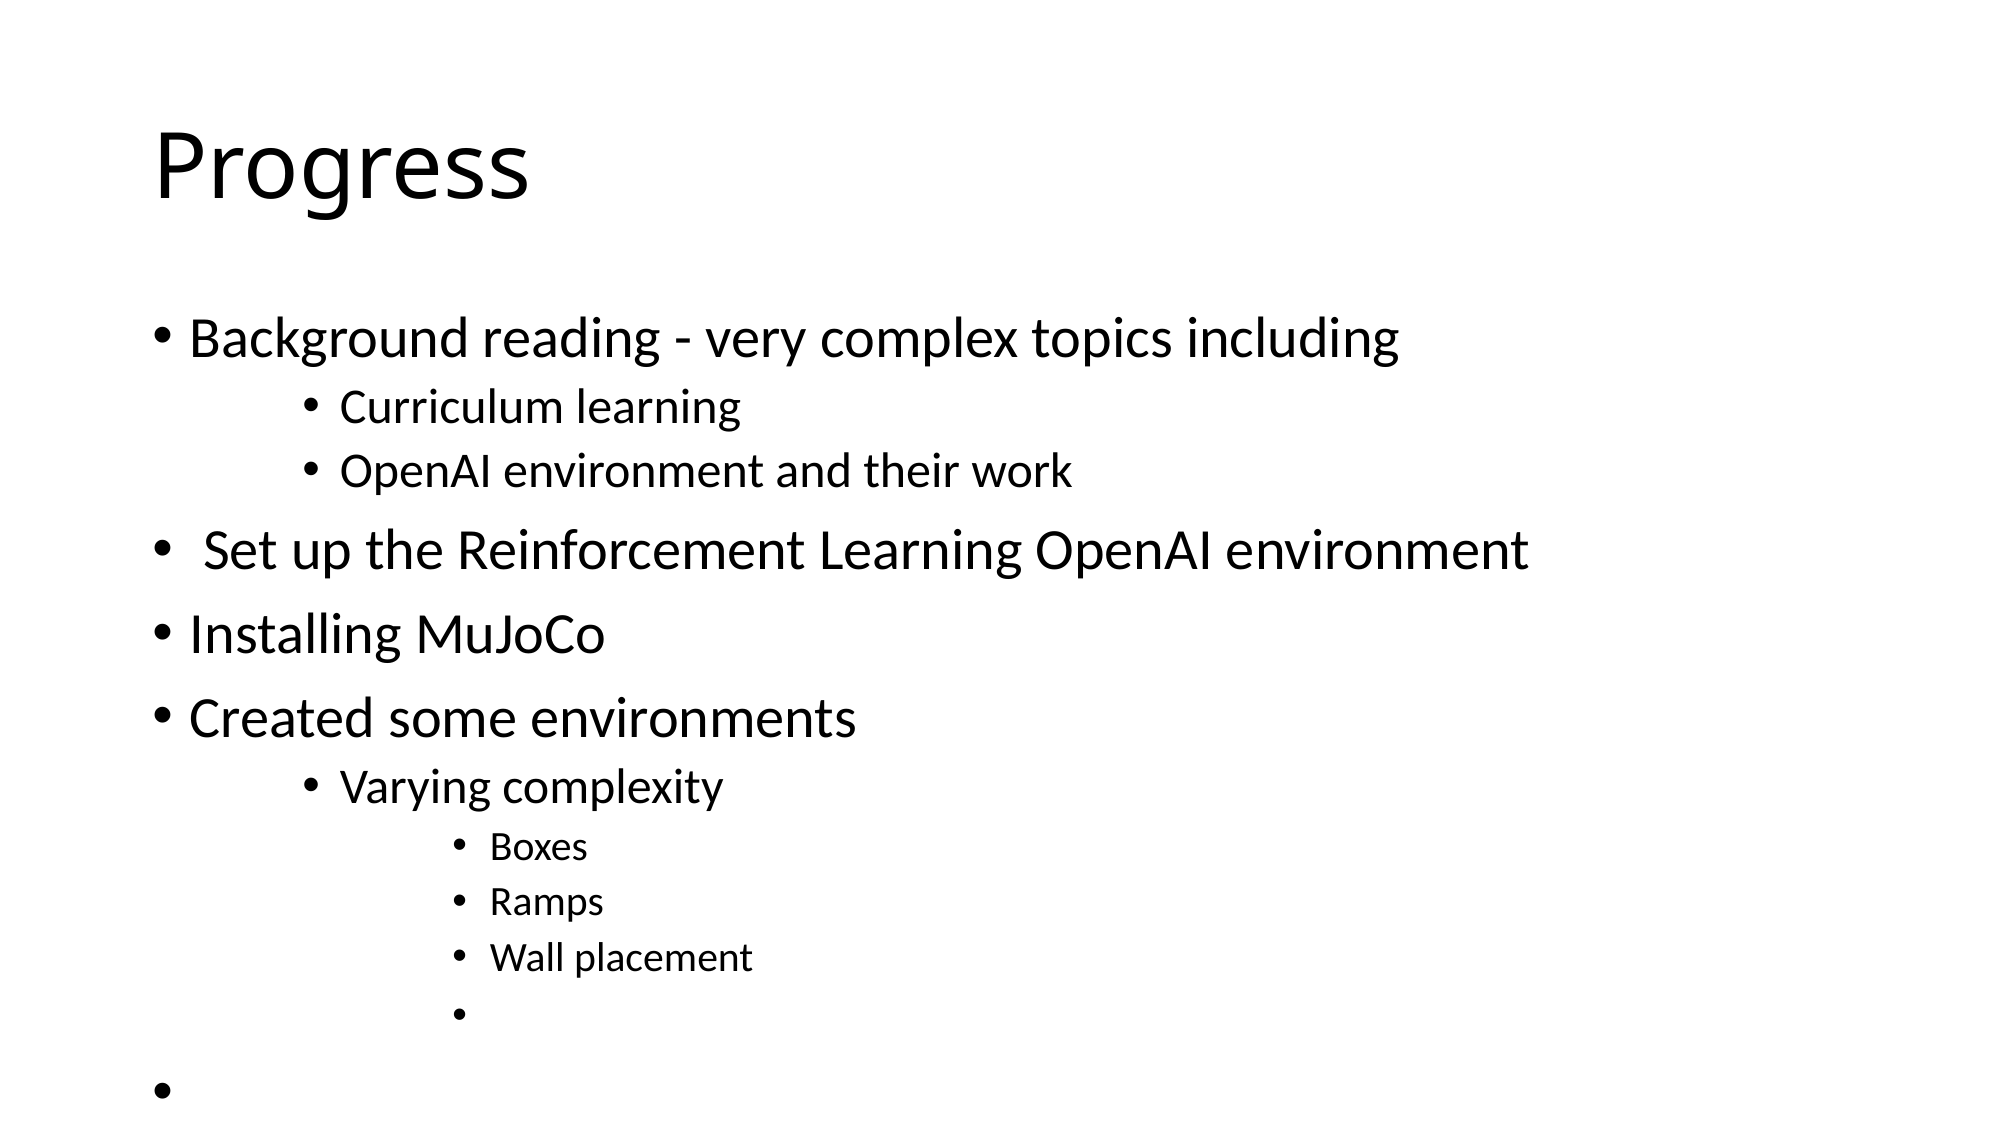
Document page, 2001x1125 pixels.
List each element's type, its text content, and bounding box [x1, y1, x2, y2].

list Background reading - very complex topics including Curriculum learning OpenAI environment and their work Set up the Reinforcement Learning OpenAI environment Installing MuJoCo Created some environments Varying complexity Boxes Ramps Wall placement [137, 299, 1863, 1014]
title Progress [137, 59, 1863, 278]
